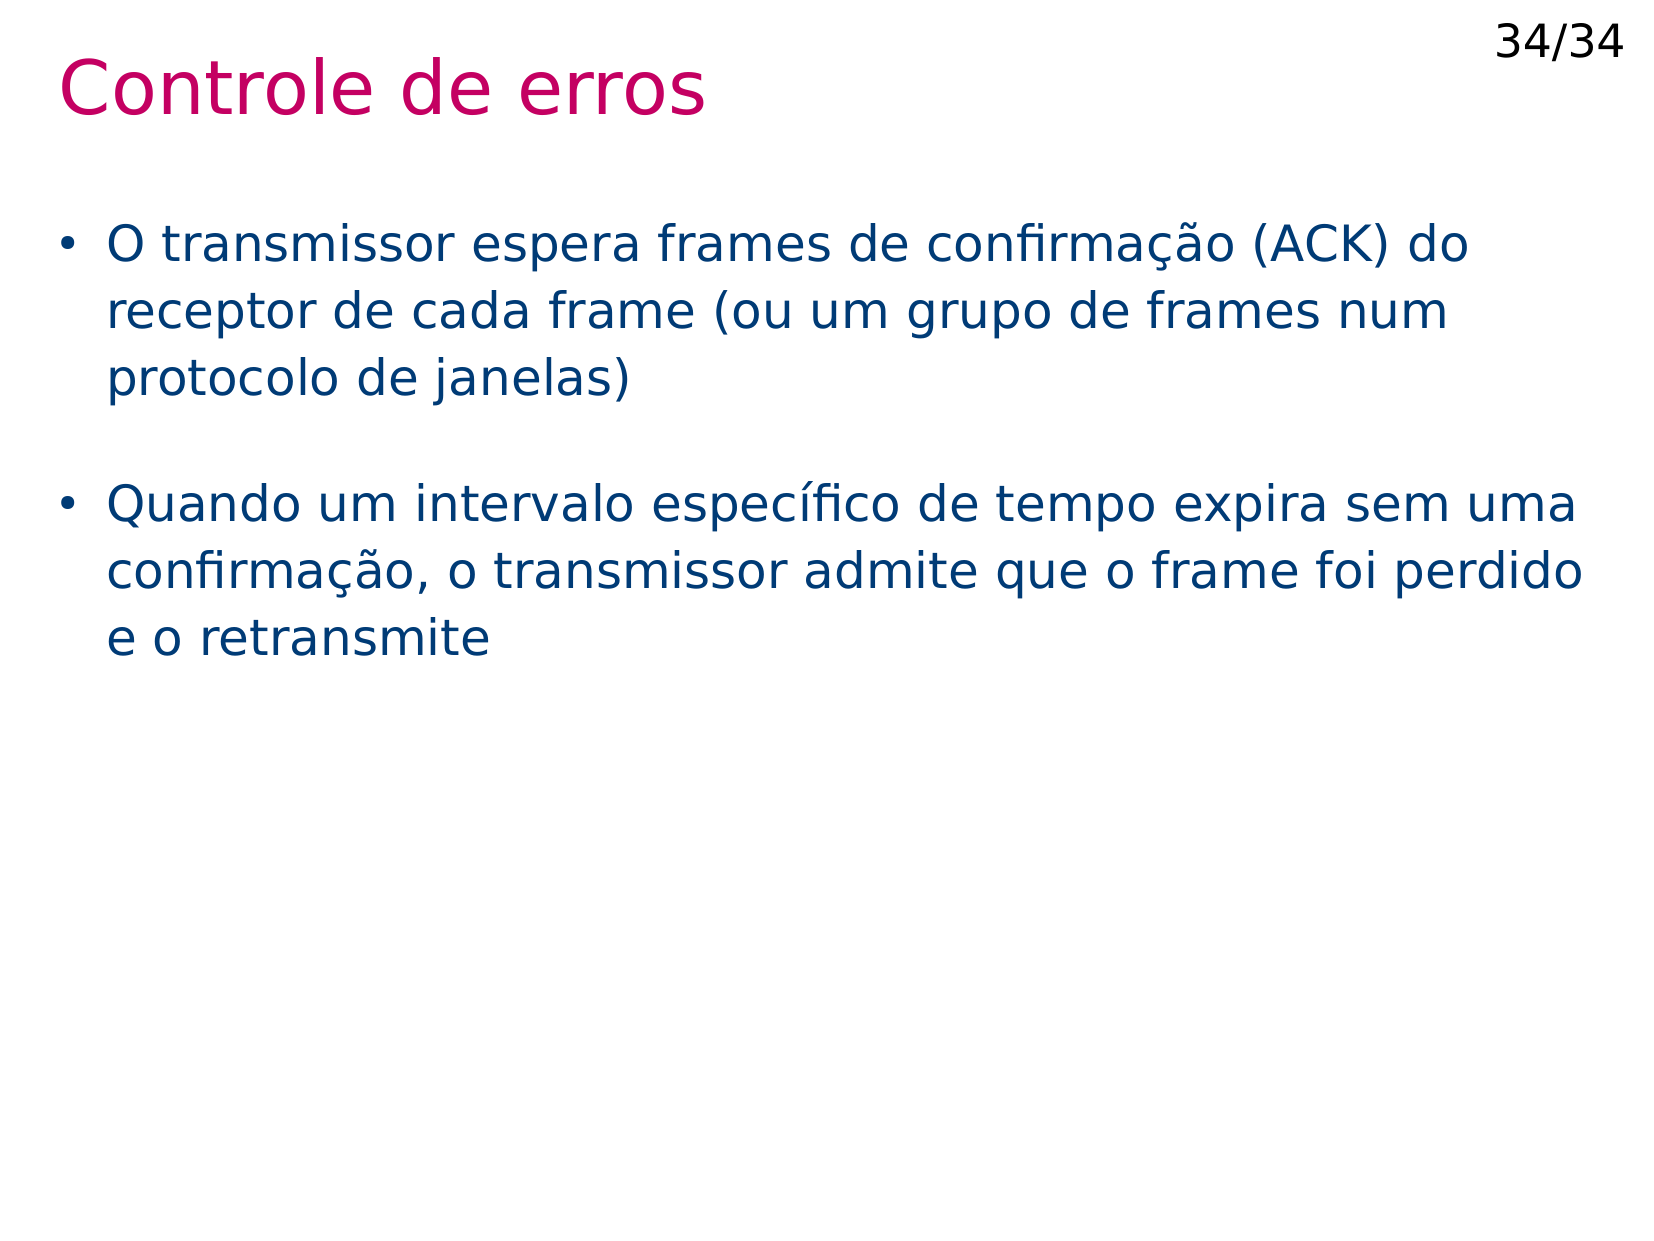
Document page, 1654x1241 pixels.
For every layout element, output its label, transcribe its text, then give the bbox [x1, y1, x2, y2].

title Controle de erros [59, 29, 1625, 148]
list O transmissor espera frames de confirmação (ACK) do receptor de cada frame (ou um grupo de frames num protocolo de janelas) Quando um intervalo específico de tempo expira sem uma confirmação, o transmissor admite que o frame foi perdido e o retransmite [59, 206, 1625, 1211]
